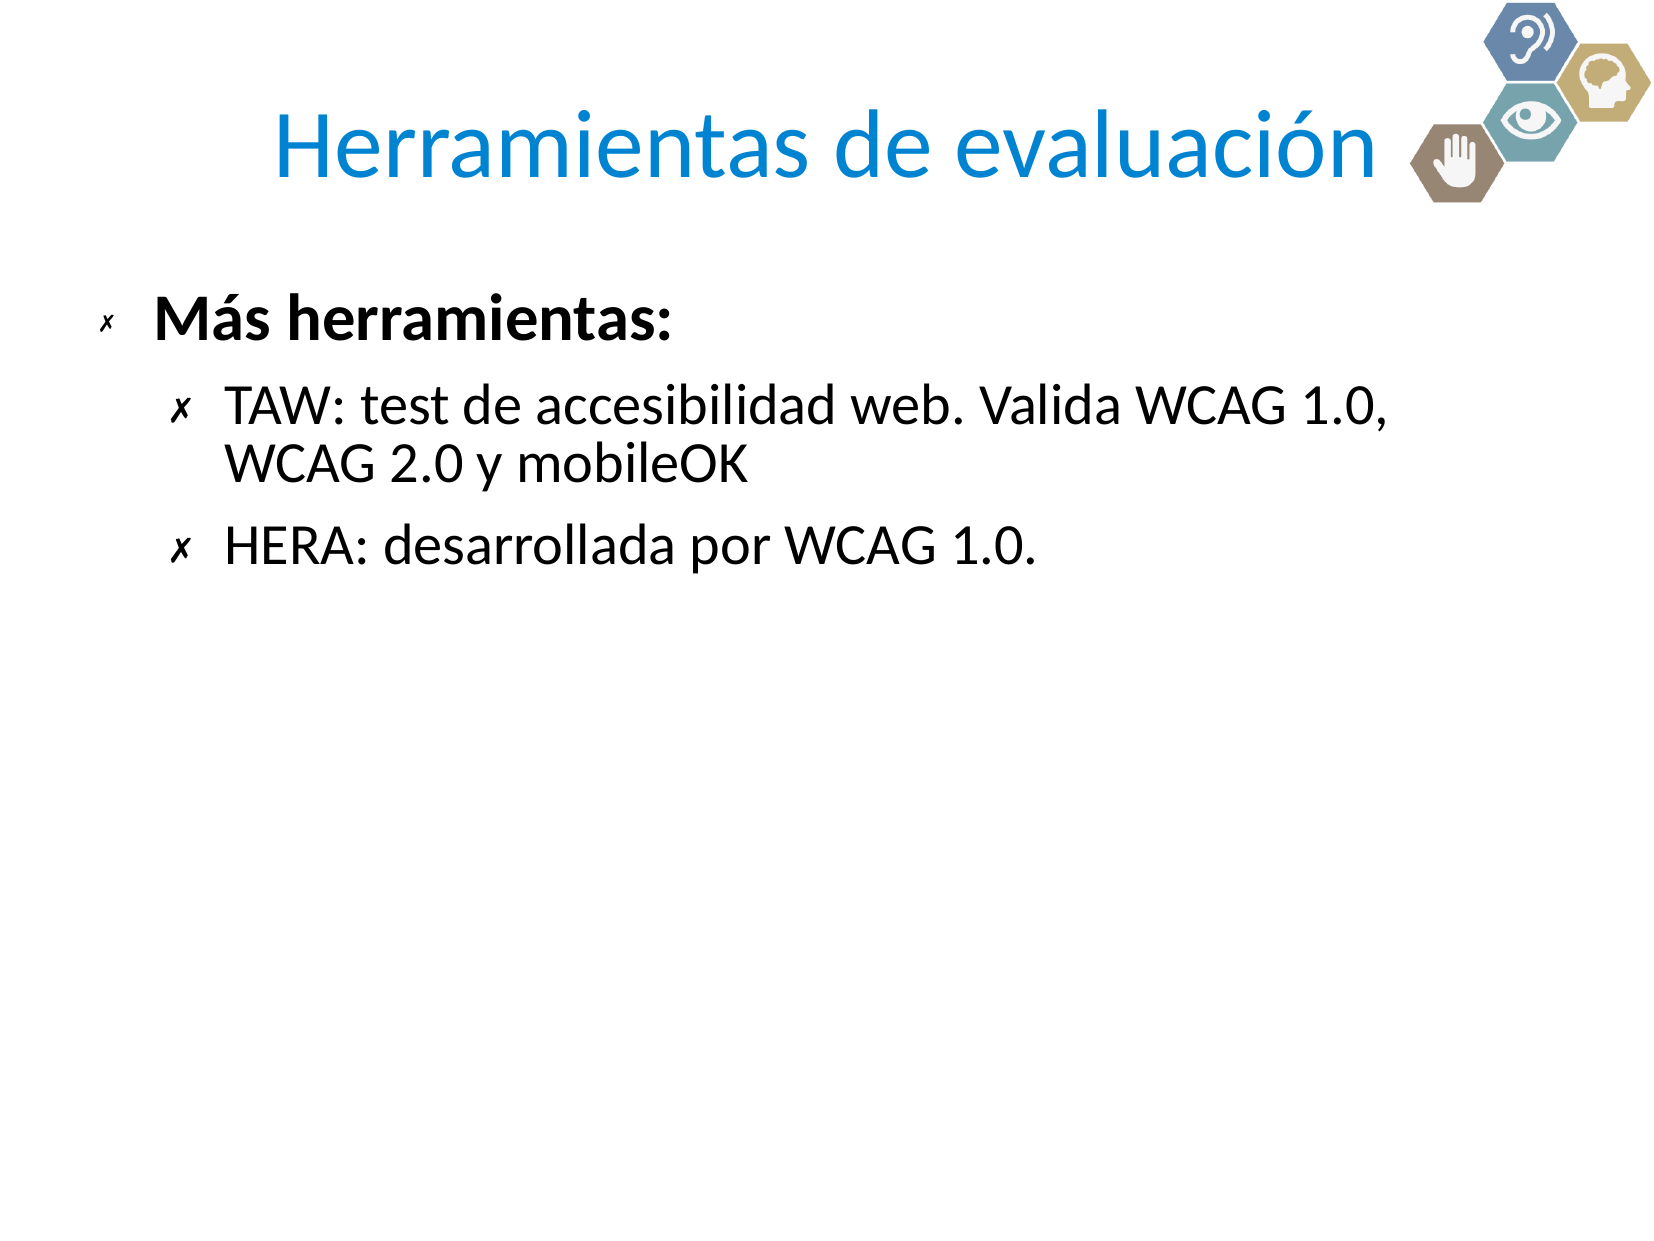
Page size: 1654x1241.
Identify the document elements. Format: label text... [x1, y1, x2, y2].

picture [1405, 0, 1654, 206]
list Más herramientas: TAW: test de accesibilidad web. Valida WCAG 1.0, WCAG 2.0 y mobileOK HERA: desarrollada por WCAG 1.0. [82, 290, 1538, 1150]
title Herramientas de evaluación [82, 49, 1571, 257]
